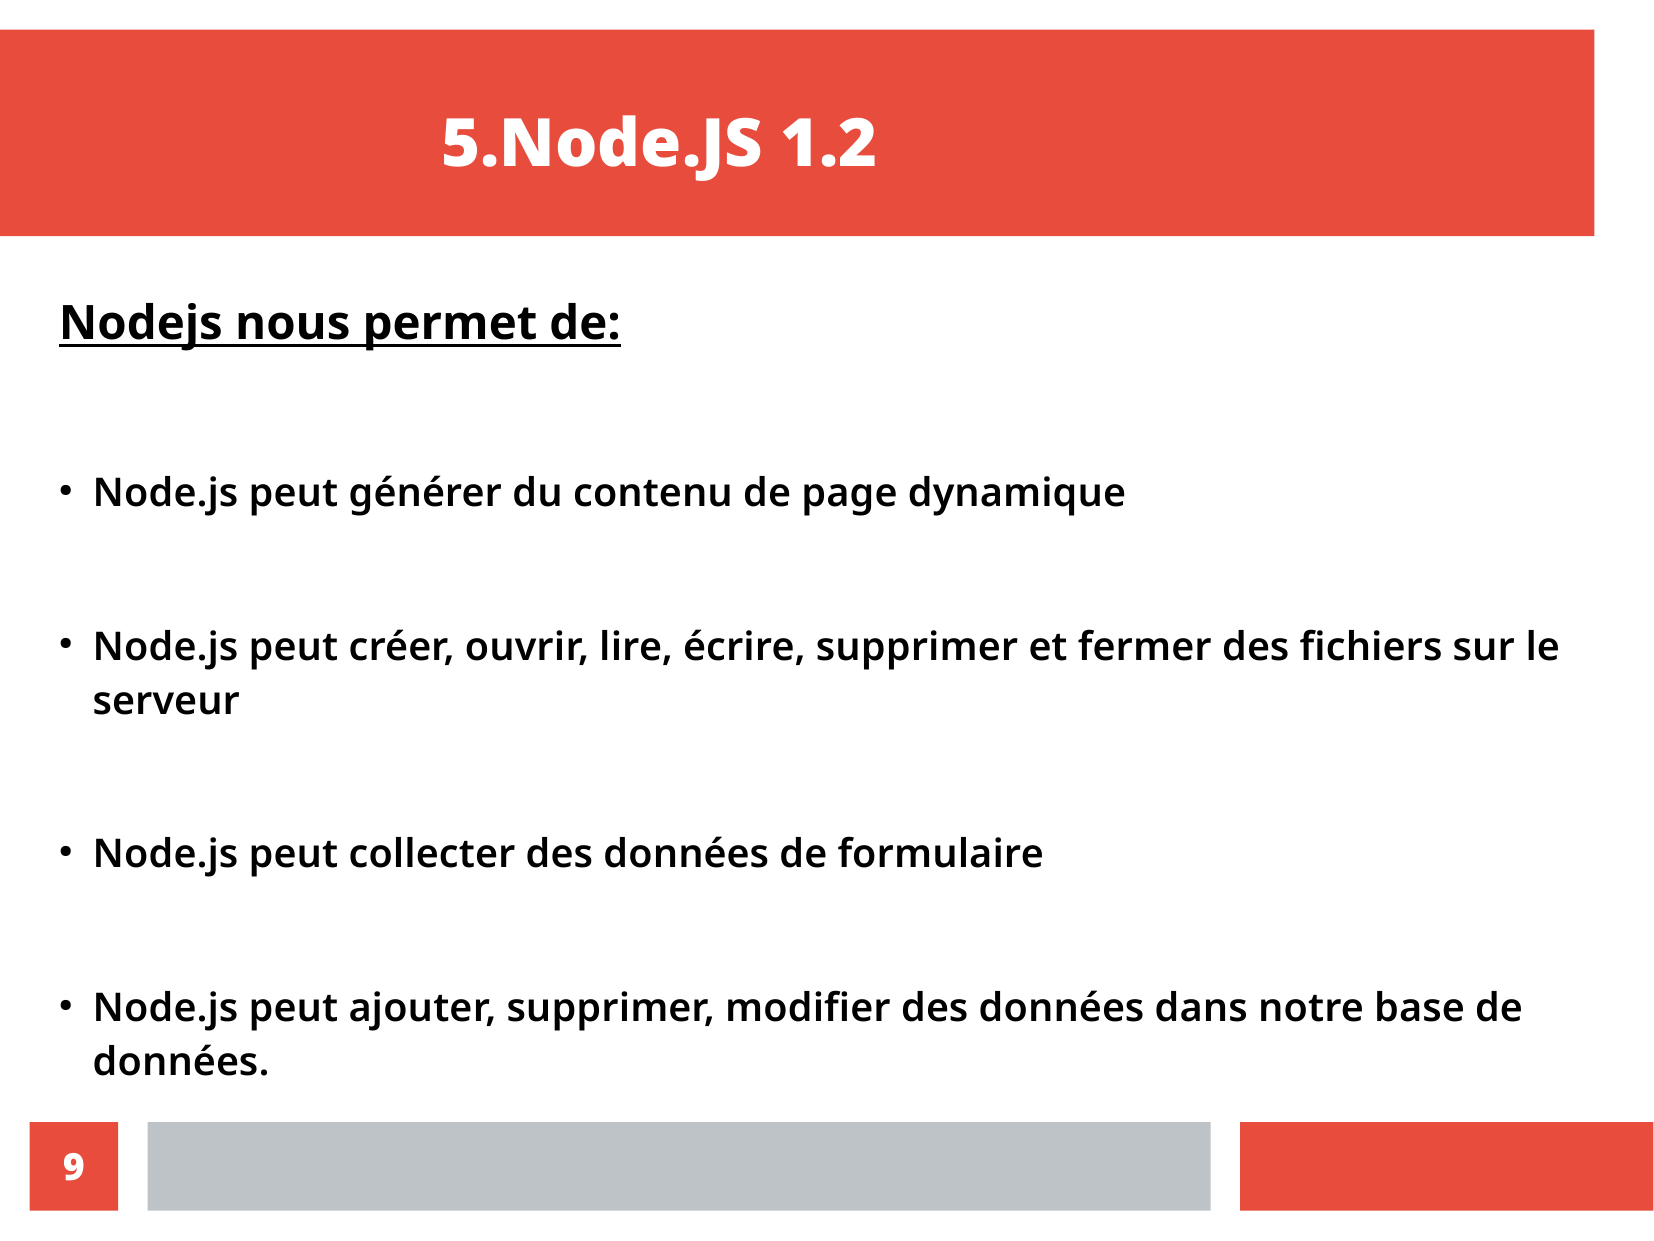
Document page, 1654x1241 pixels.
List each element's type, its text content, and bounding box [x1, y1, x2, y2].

title 5.Node.JS 1.2 [441, 38, 1064, 186]
list Nodejs nous permet de: Node.js peut générer du contenu de page dynamique Node.js peut créer, ouvrir, lire, écrire, supprimer et fermer des fichiers sur le serveur Node.js peut collecter des données de formulaire Node.js peut ajouter, supprimer, modifier des données dans notre base de données. [59, 289, 1565, 1093]
